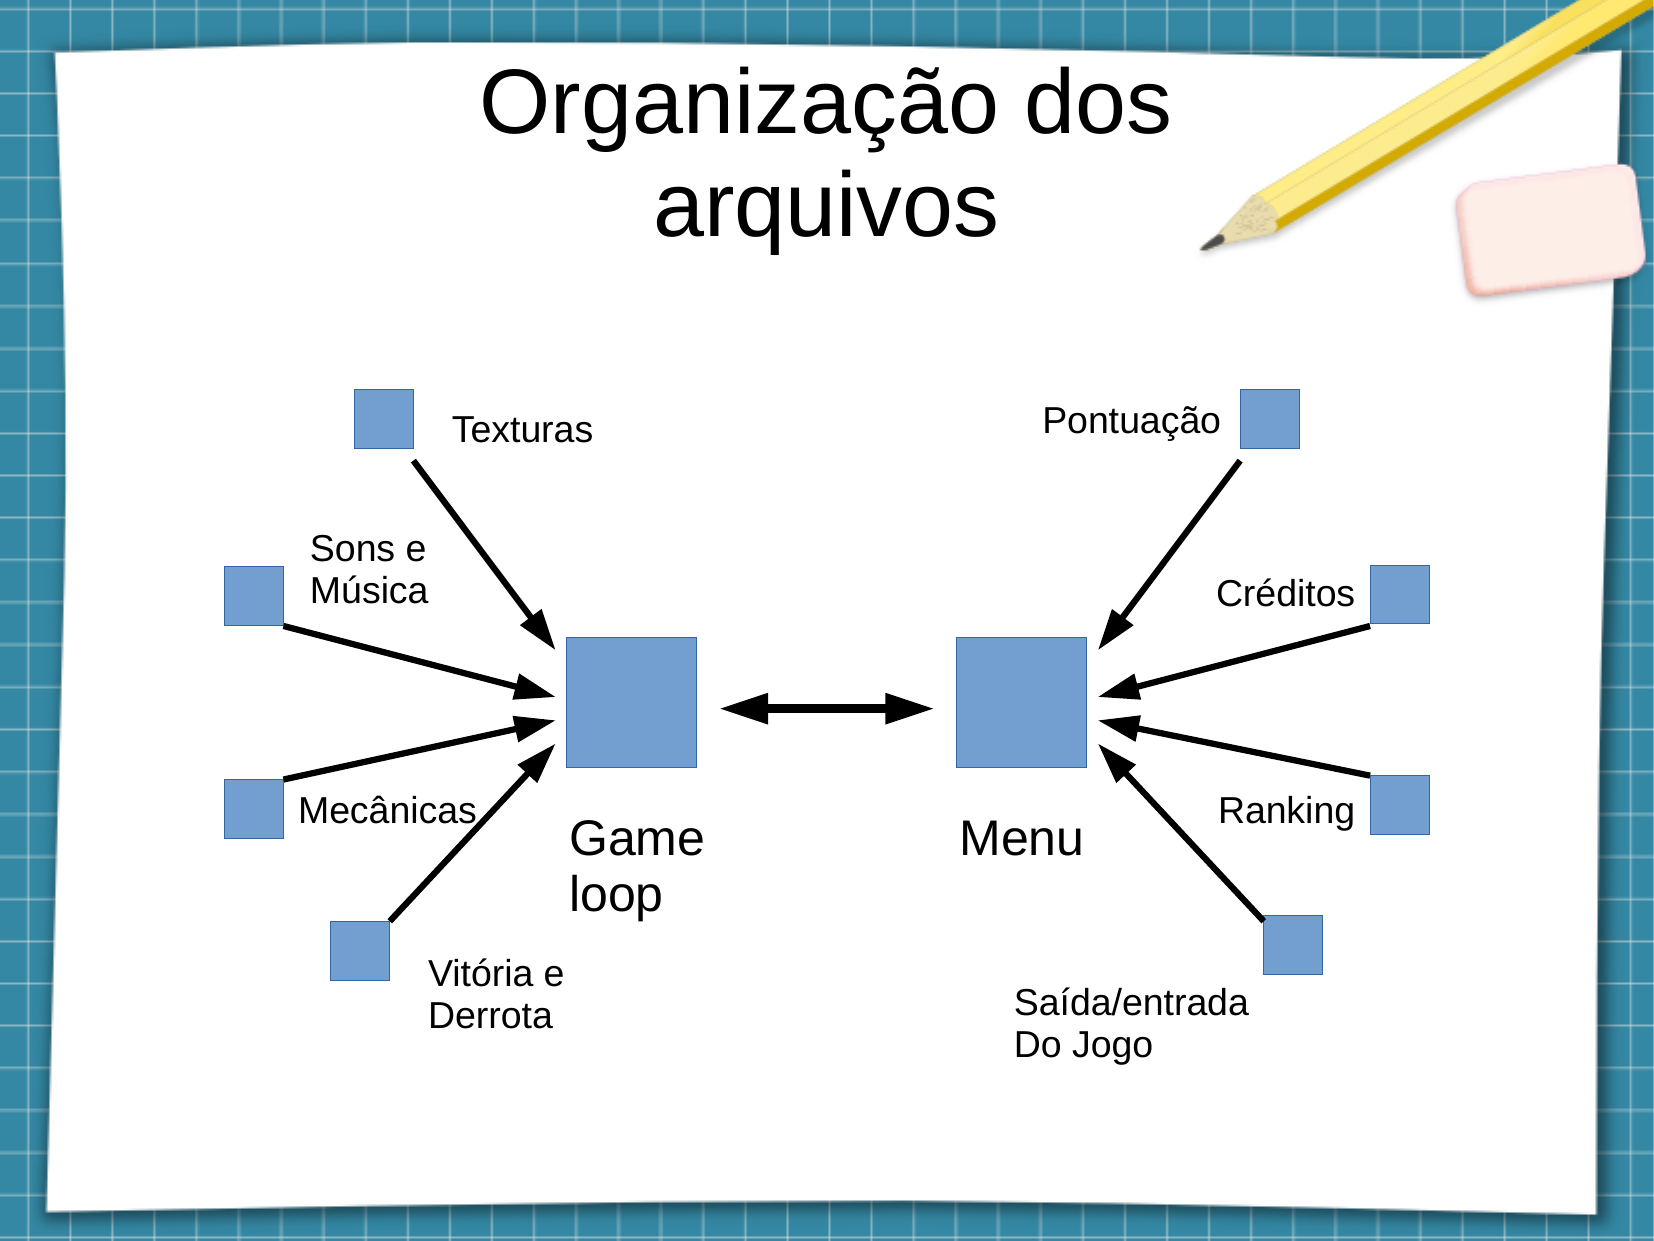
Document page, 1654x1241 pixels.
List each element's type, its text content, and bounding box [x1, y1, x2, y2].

text_box Sons e Música [295, 519, 444, 619]
text_box Créditos [1201, 565, 1371, 622]
text_box Vitória e Derrota [413, 944, 580, 1044]
text_box [956, 637, 1087, 768]
text_box [1263, 915, 1323, 975]
text_box [224, 779, 283, 839]
text_box [1370, 565, 1430, 624]
text_box Texturas [437, 401, 609, 459]
text_box [330, 921, 390, 981]
text_box [224, 566, 284, 626]
text_box Mecânicas [283, 781, 492, 839]
text_box [1370, 775, 1430, 835]
text_box Menu [944, 803, 1100, 874]
text_box Saída/entrada Do Jogo [999, 974, 1264, 1074]
text_box Game loop [554, 803, 721, 930]
text_box Ranking [1203, 781, 1371, 839]
text_box [1240, 389, 1300, 449]
picture [0, 0, 1654, 1241]
text_box Pontuação [1027, 392, 1236, 449]
title Organização dos arquivos [82, 16, 1571, 290]
text_box [566, 637, 697, 768]
text_box [354, 389, 414, 449]
